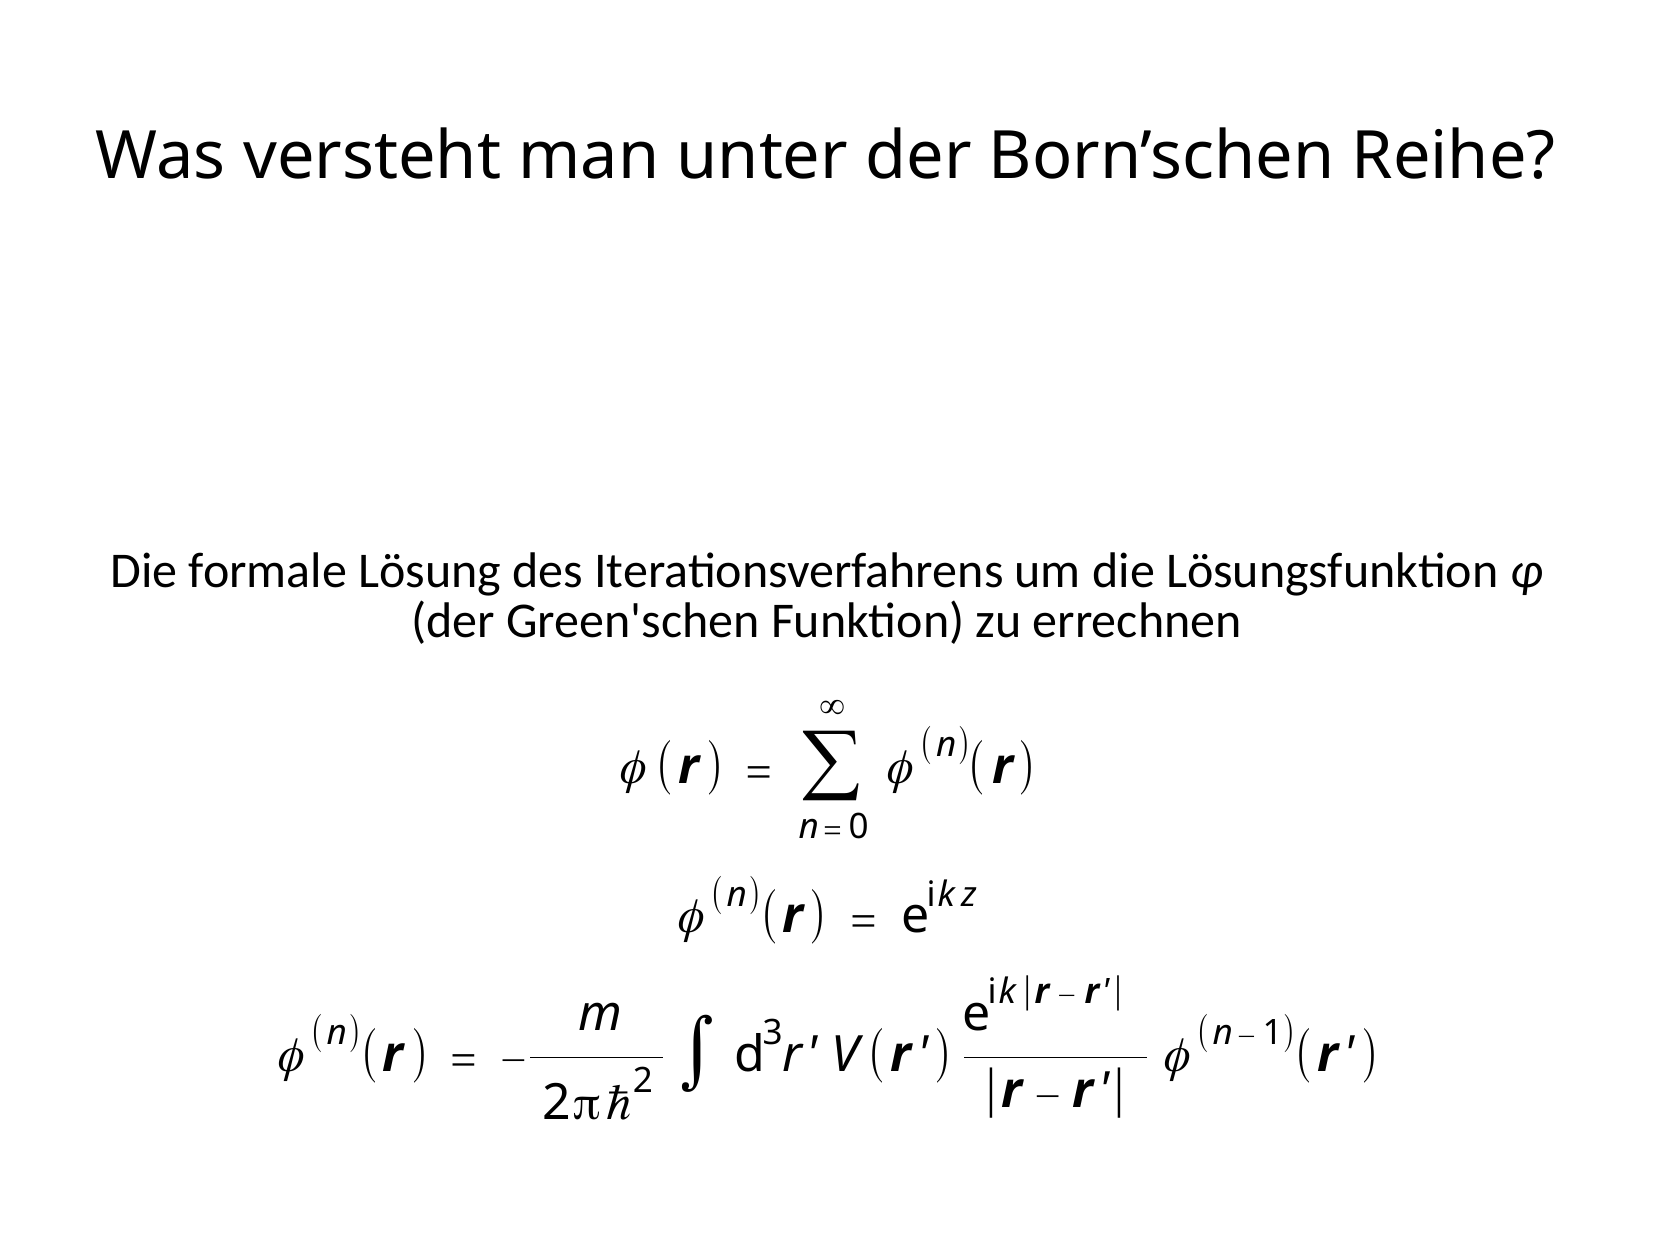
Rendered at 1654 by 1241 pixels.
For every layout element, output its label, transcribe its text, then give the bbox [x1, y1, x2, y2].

chart [268, 697, 1385, 1134]
subtitle Die formale Lösung des Iterationsverfahrens um die Lösungsfunktion φ (der Green'schen Funktion) zu errechnen [82, 290, 1571, 1010]
title Was versteht man unter der Born’schen Reihe? [82, 49, 1571, 257]
